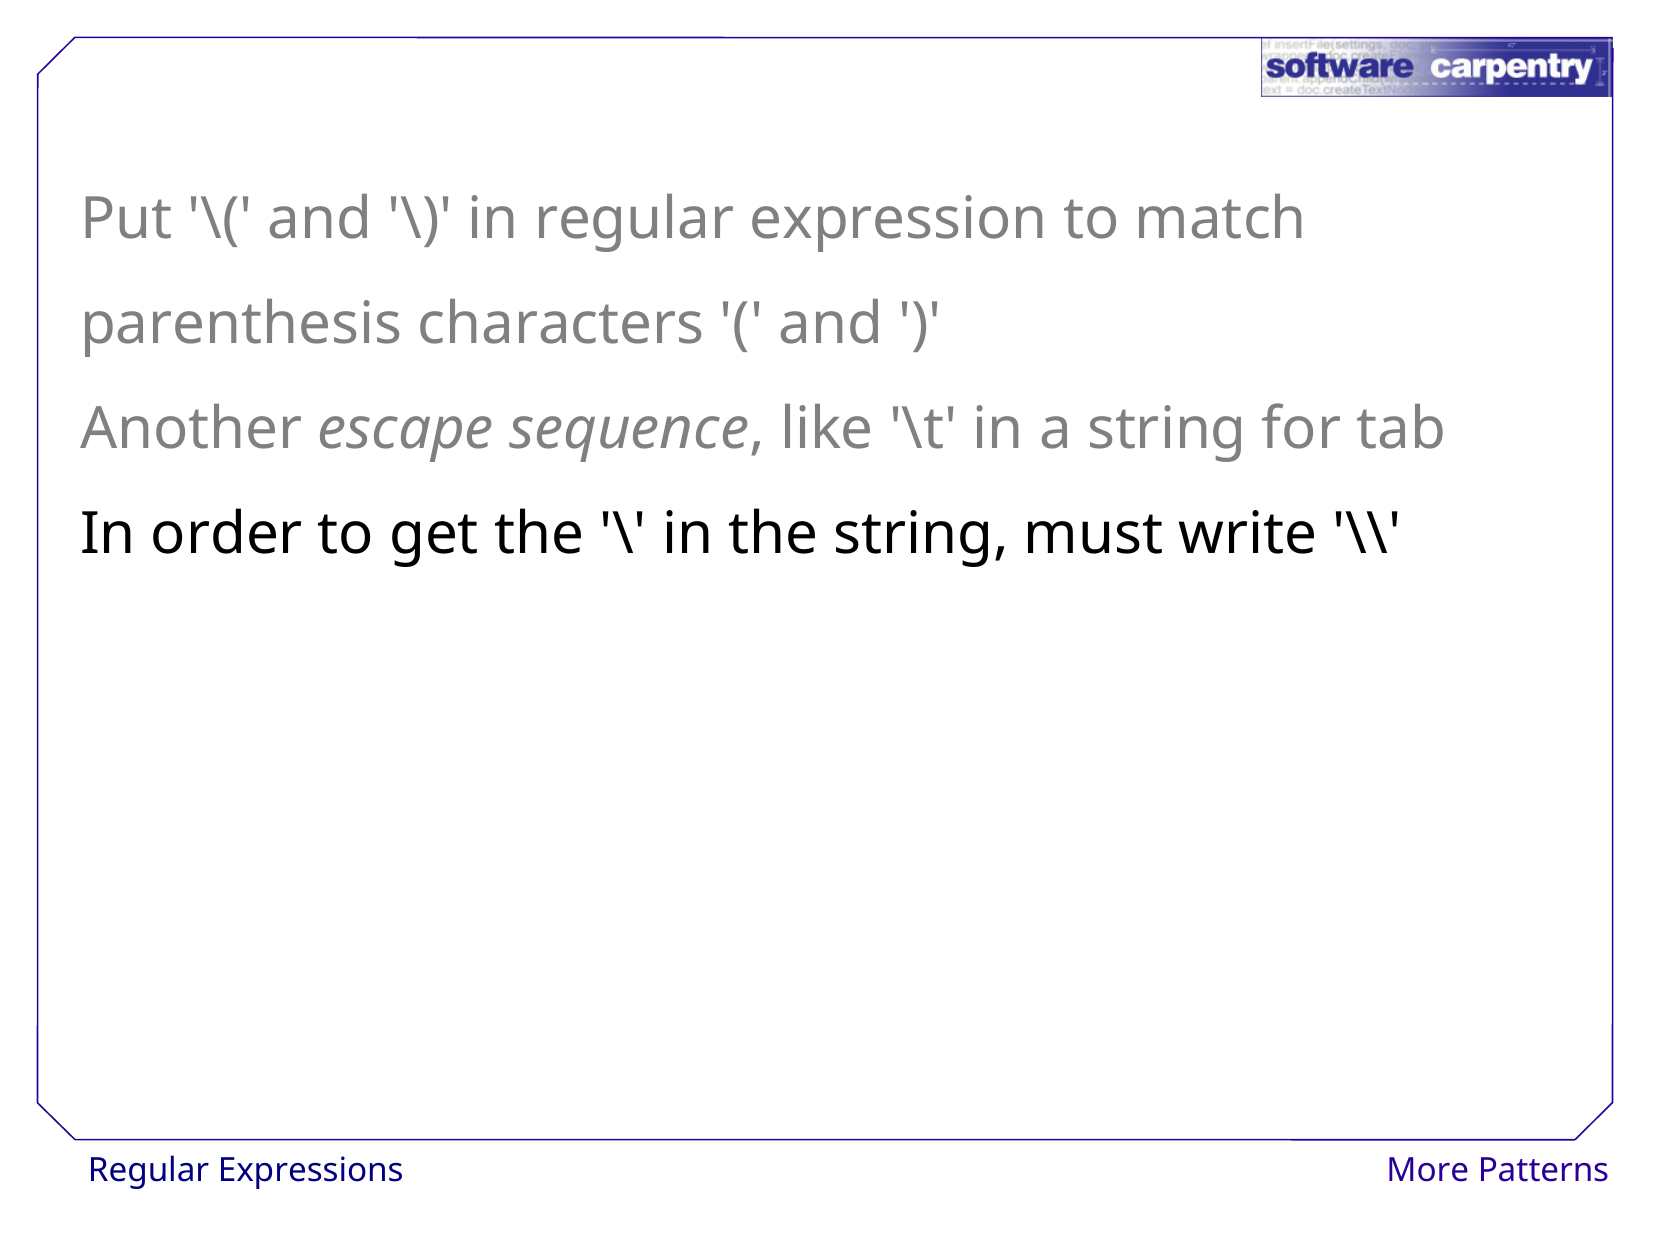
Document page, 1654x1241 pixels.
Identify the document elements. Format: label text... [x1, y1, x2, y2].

picture [1261, 39, 1613, 97]
text_box Put '\(' and '\)' in regular expression to match parenthesis characters '(' and ')' Another escape sequence, like '\t' in a string for tab In order to get the '\' in the string, must write '\\' [65, 137, 1612, 574]
